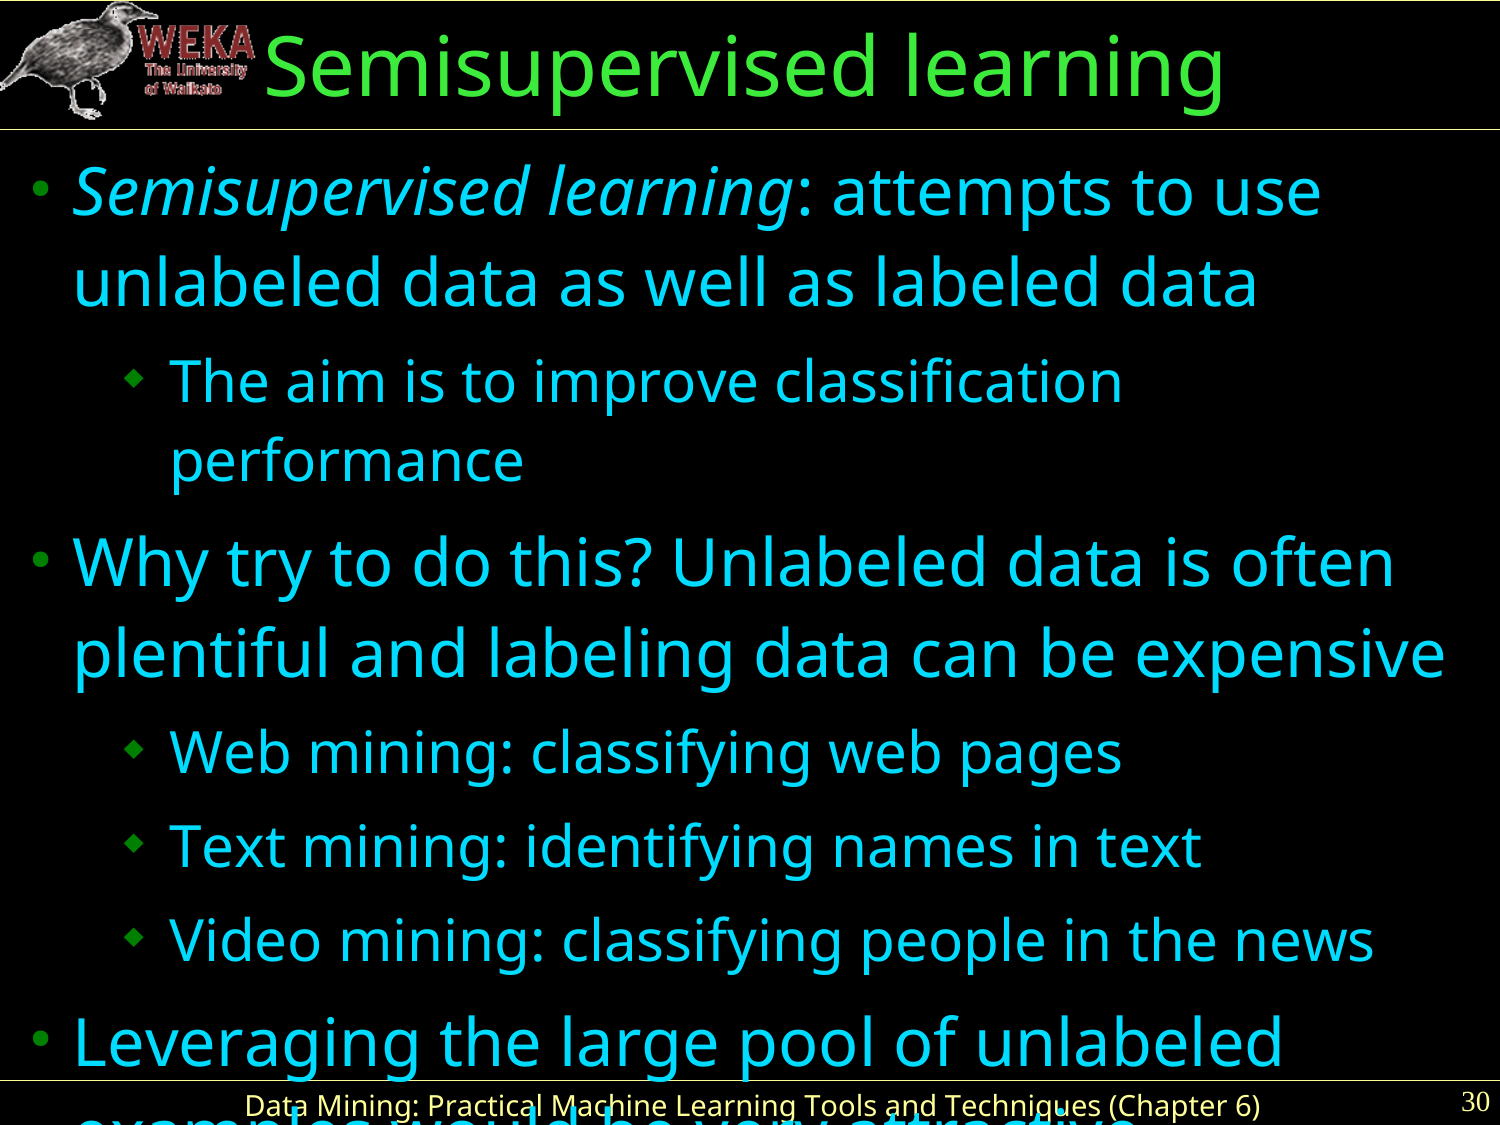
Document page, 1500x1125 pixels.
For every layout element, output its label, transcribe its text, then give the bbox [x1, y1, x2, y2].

title Semisupervised learning [263, 0, 1500, 159]
list Semisupervised learning: attempts to use unlabeled data as well as labeled data The aim is to improve classification performance Why try to do this? Unlabeled data is often plentiful and labeling data can be expensive Web mining: classifying web pages Text mining: identifying names in text Video mining: classifying people in the news Leveraging the large pool of unlabeled examples would be very attractive [30, 144, 1466, 1078]
picture [0, 1, 263, 129]
